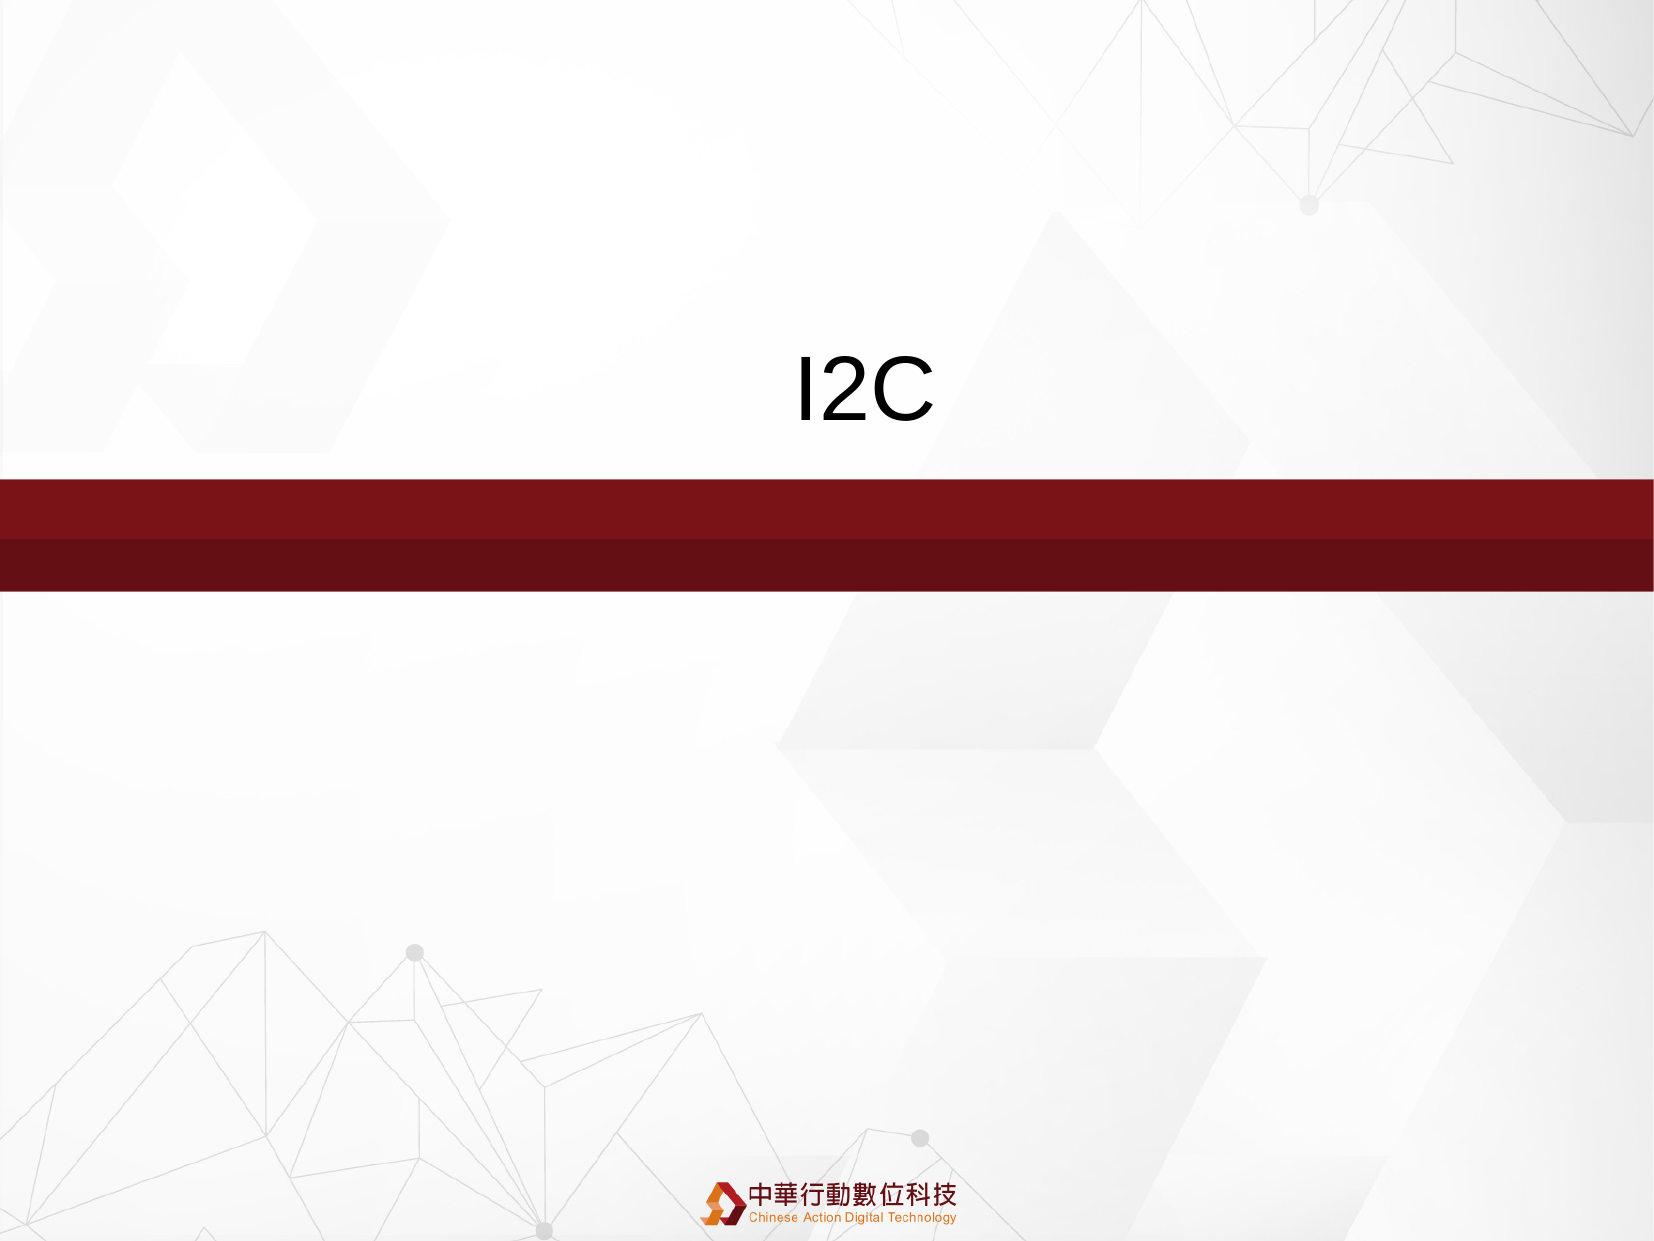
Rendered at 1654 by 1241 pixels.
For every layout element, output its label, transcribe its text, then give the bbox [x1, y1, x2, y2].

picture [0, 0, 1654, 1241]
title I2C [105, 285, 1594, 493]
